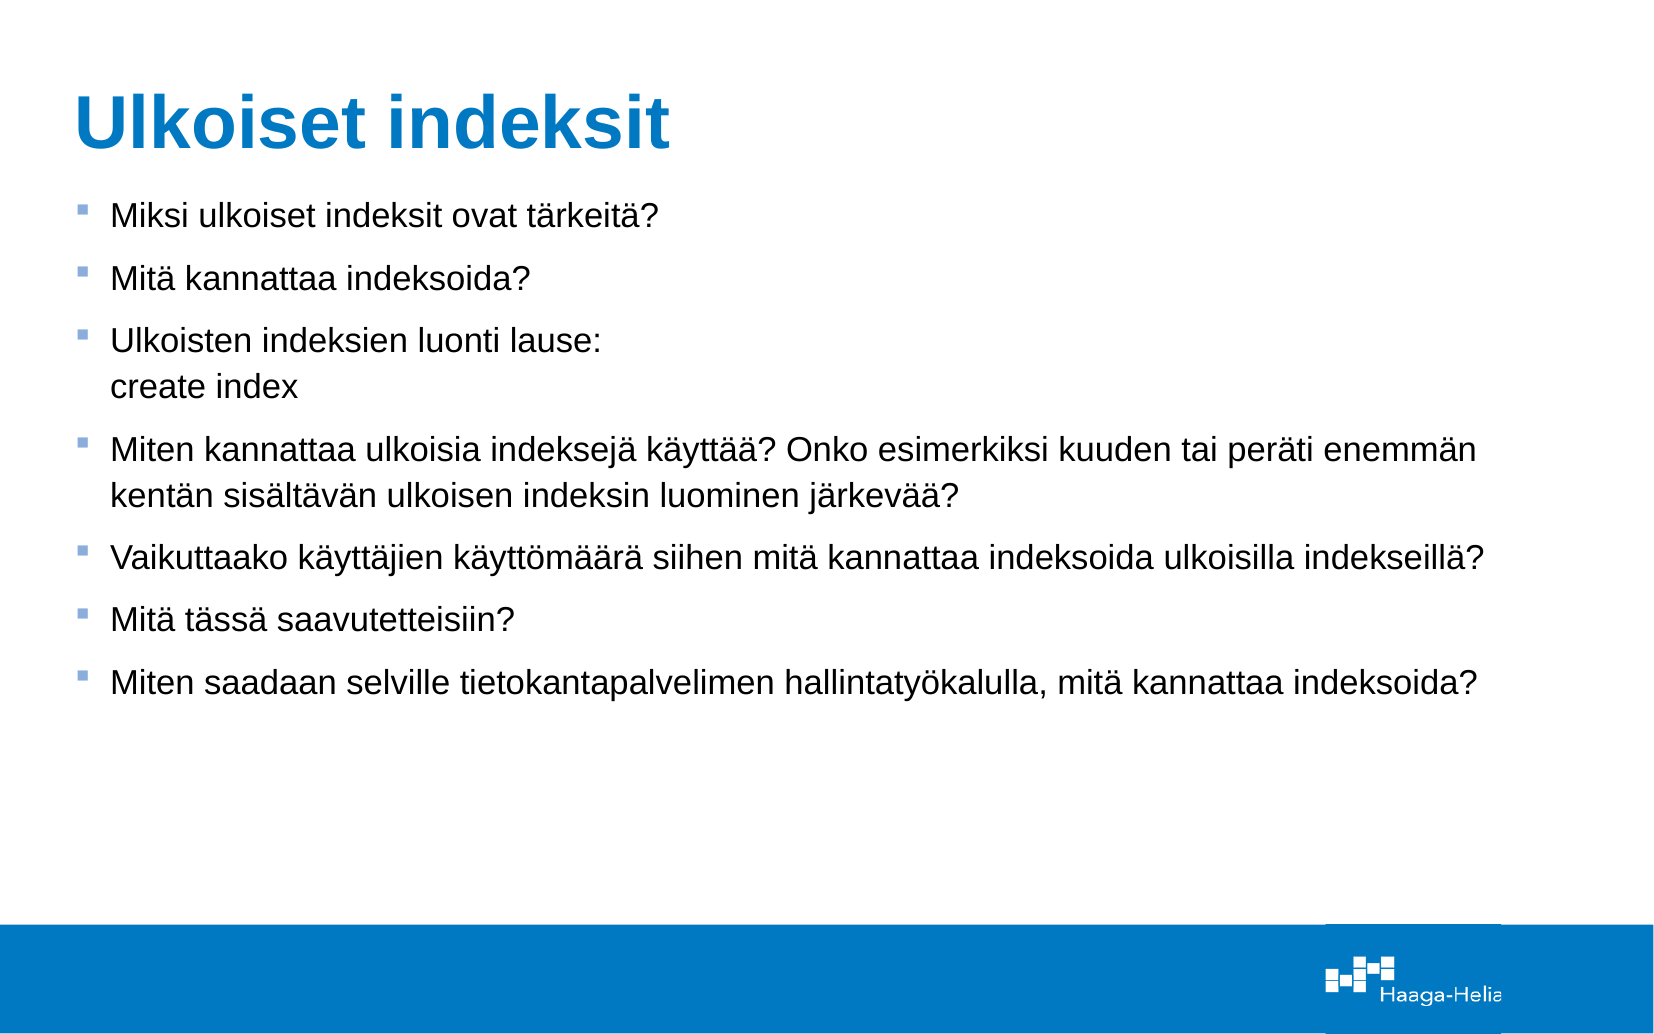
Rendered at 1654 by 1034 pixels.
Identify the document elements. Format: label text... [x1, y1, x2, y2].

title Ulkoiset indeksit [74, 82, 1584, 178]
picture [1325, 924, 1502, 1034]
list Miksi ulkoiset indeksit ovat tärkeitä? Mitä kannattaa indeksoida? Ulkoisten indeksien luonti lause: create index Miten kannattaa ulkoisia indeksejä käyttää? Onko esimerkiksi kuuden tai peräti enemmän kentän sisältävän ulkoisen indeksin luominen järkevää? Vaikuttaako käyttäjien käyttömäärä siihen mitä kannattaa indeksoida ulkoisilla indekseillä? Mitä tässä saavutetteisiin? Miten saadaan selville tietokantapalvelimen hallintatyökalulla, mitä kannattaa indeksoida? [74, 188, 1584, 910]
